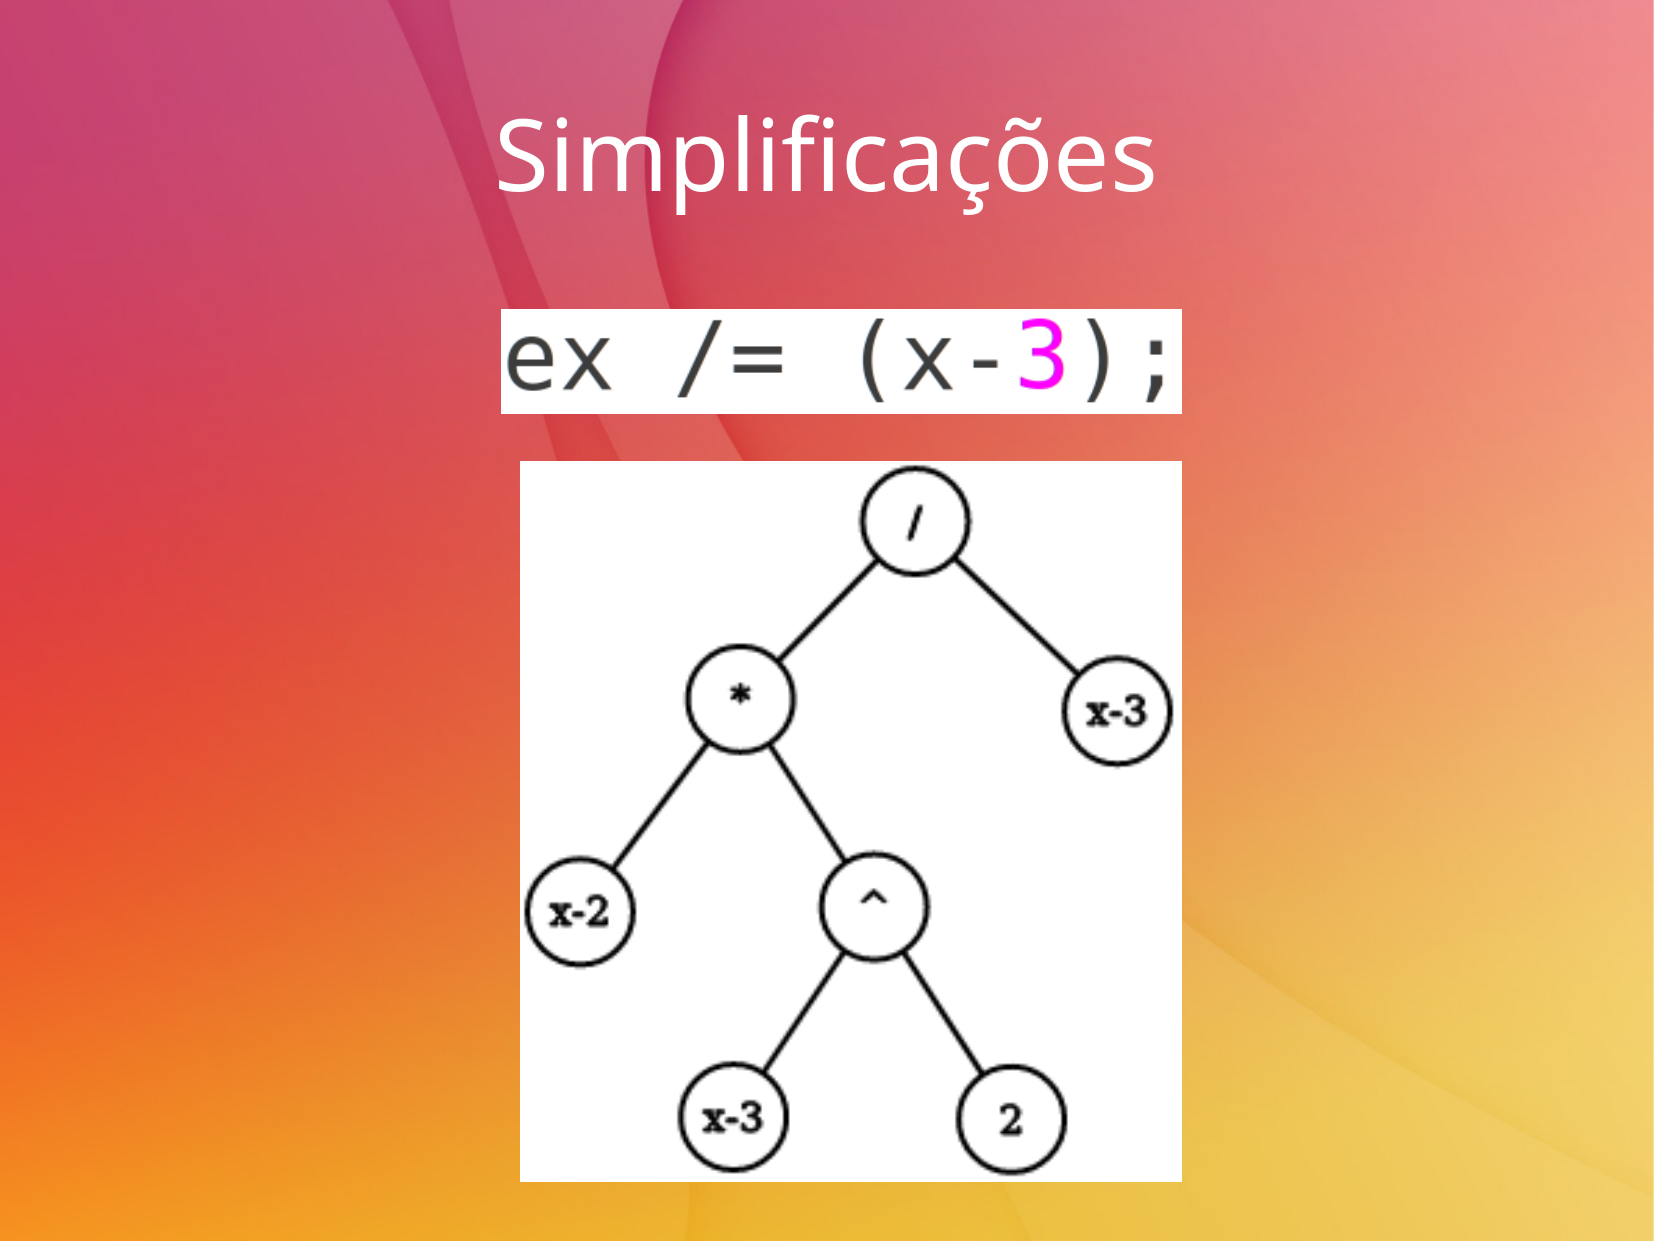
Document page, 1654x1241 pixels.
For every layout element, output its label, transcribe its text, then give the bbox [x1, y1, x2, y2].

title Simplificações [82, 49, 1571, 257]
picture [0, 0, 1654, 1241]
